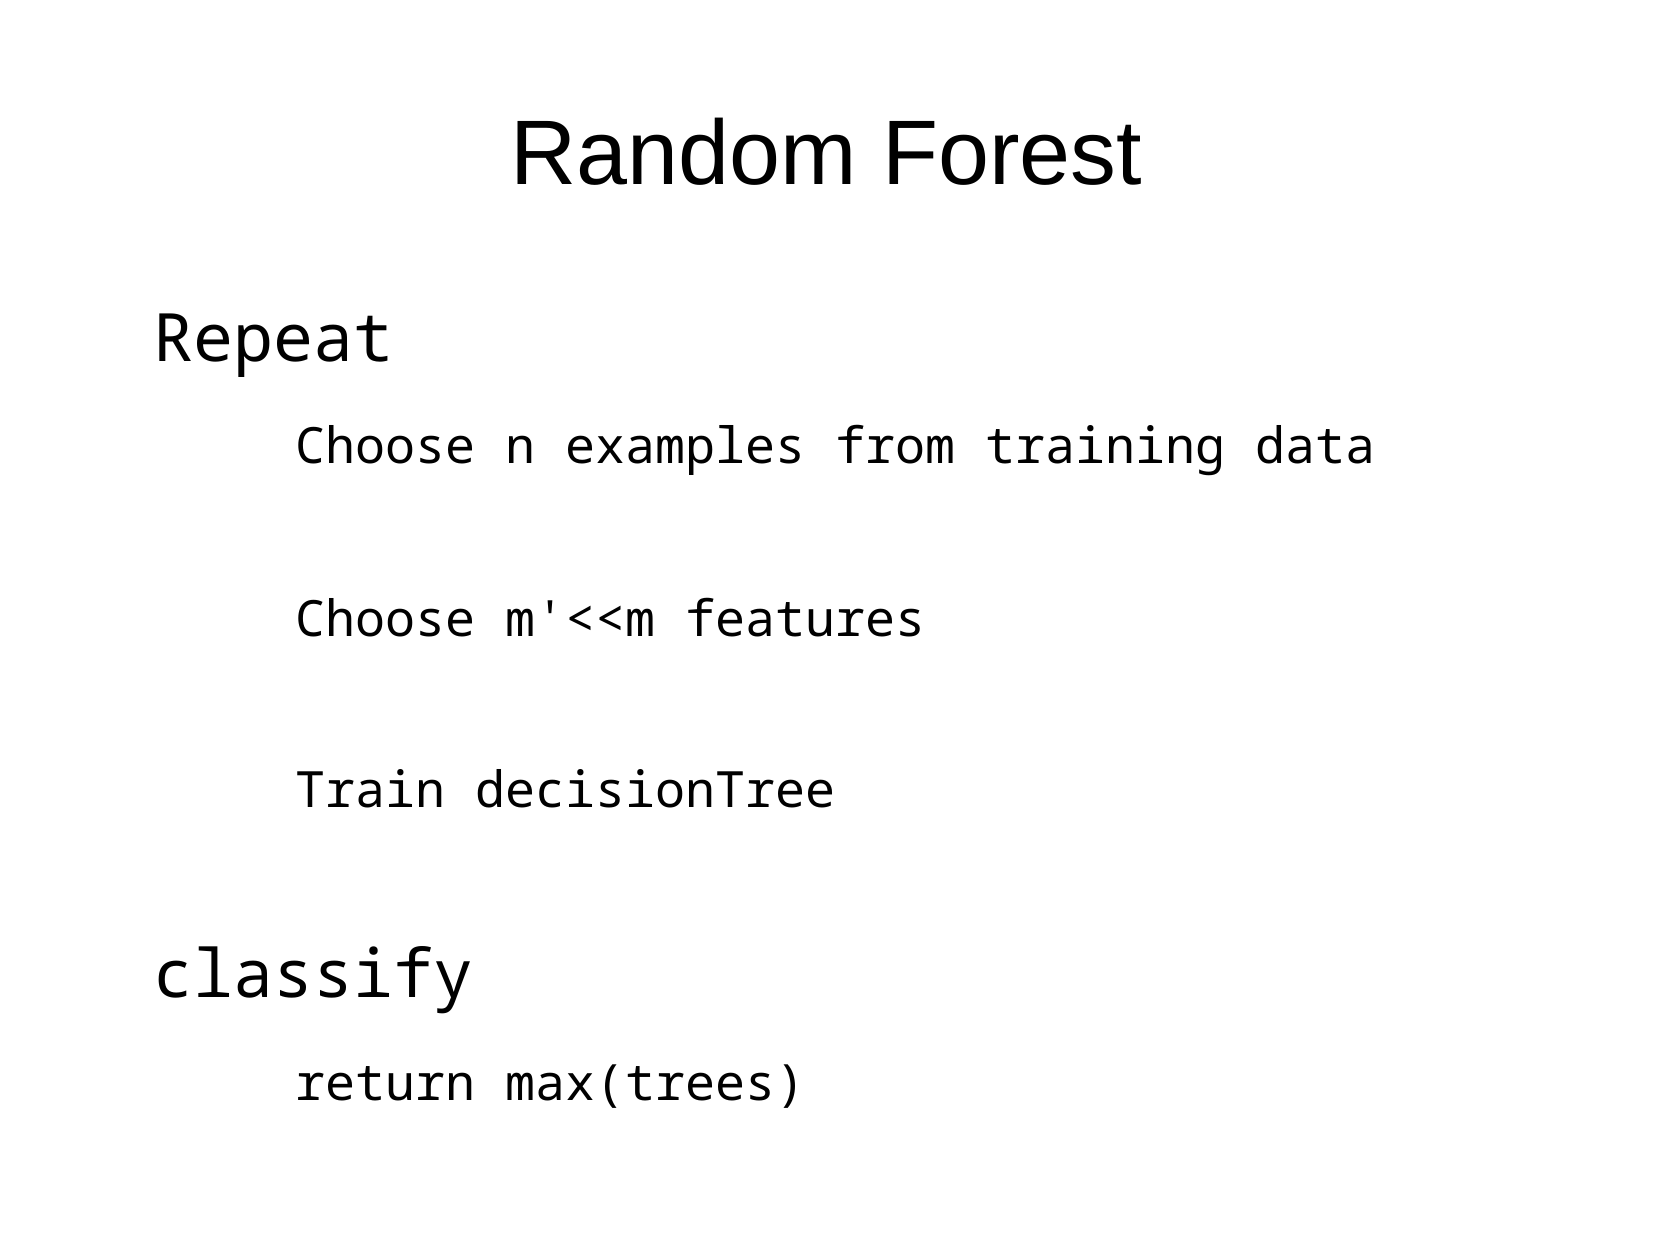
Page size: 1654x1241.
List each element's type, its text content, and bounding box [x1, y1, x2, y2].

title Random Forest [82, 56, 1571, 250]
list Repeat Choose n examples from training data Choose m'<<m features Train decisionTree classify return max(trees) [82, 290, 1571, 1109]
